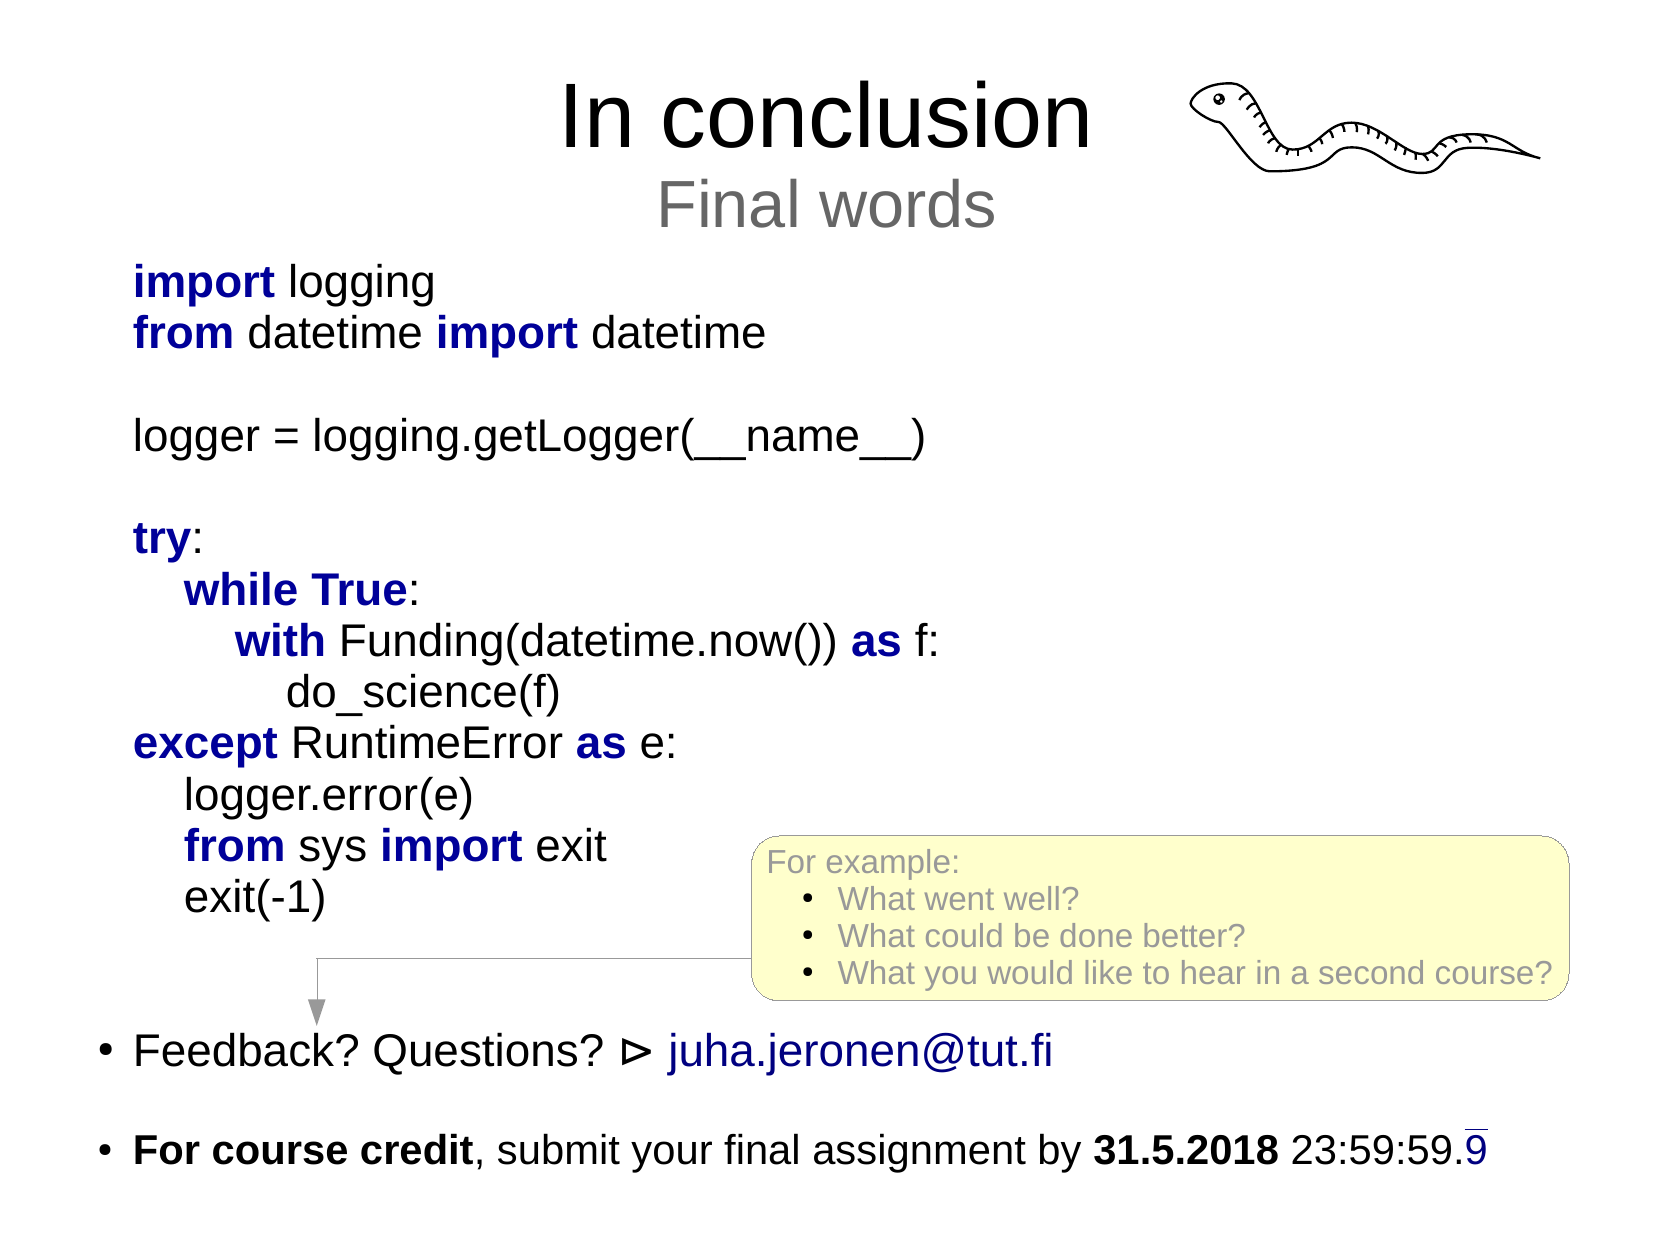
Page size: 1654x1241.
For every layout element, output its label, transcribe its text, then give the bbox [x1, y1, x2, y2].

picture [1189, 82, 1541, 175]
text_box For example: What went well? What could be done better? What you would like to hear in a second course? [751, 835, 1570, 1001]
title In conclusion Final words [82, 49, 1571, 257]
text_box import logging from datetime import datetime logger = logging.getLogger(__name__) try: while True: with Funding(datetime.now()) as f: do_science(f) except RuntimeError as e: logger.error(e) from sys import exit exit(-1) Feedback? Questions? ⊳ juha.jeronen@tut.fi For course credit, submit your final assignment by 31.5.2018 23:59:59.9 [82, 146, 1561, 1206]
